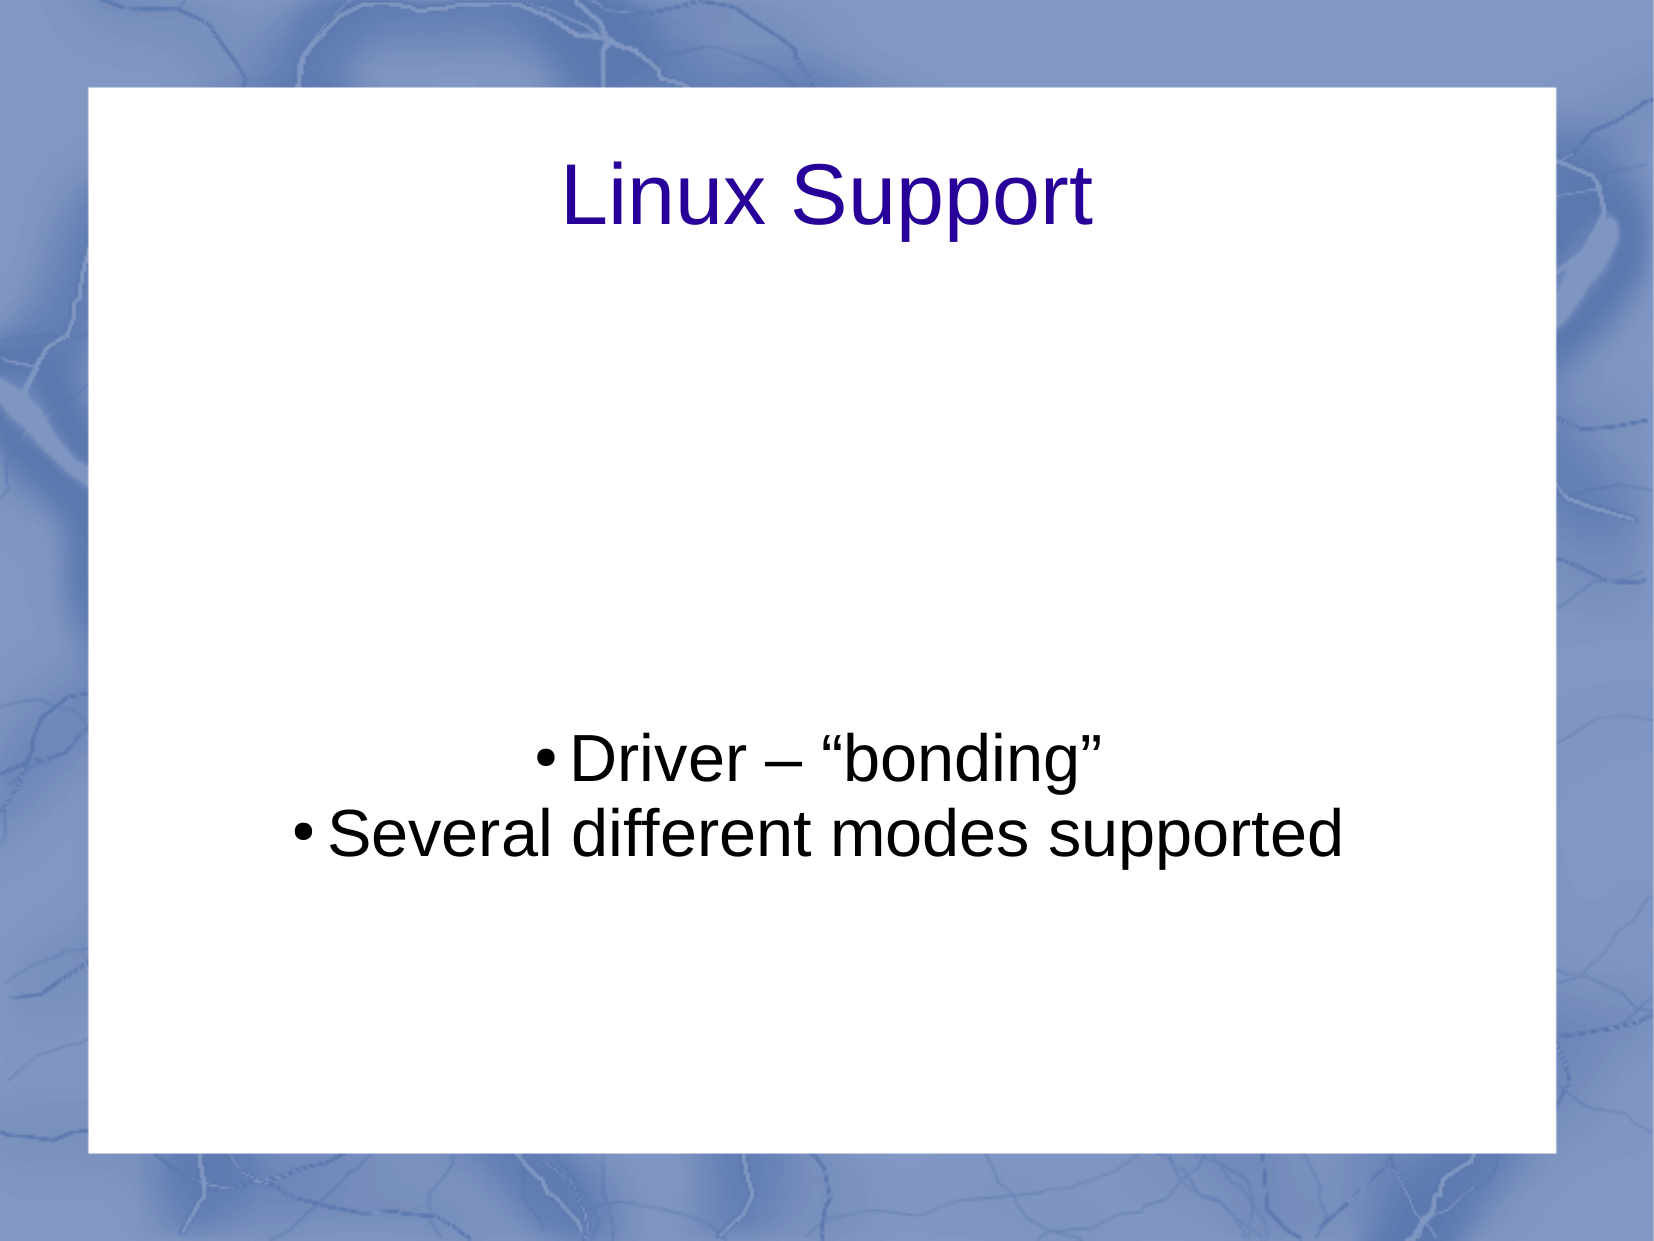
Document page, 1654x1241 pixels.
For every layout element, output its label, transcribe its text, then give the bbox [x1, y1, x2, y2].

subtitle Driver – “bonding” Several different modes supported [145, 343, 1504, 1241]
title Linux Support [118, 90, 1536, 298]
picture [0, 0, 1654, 1241]
